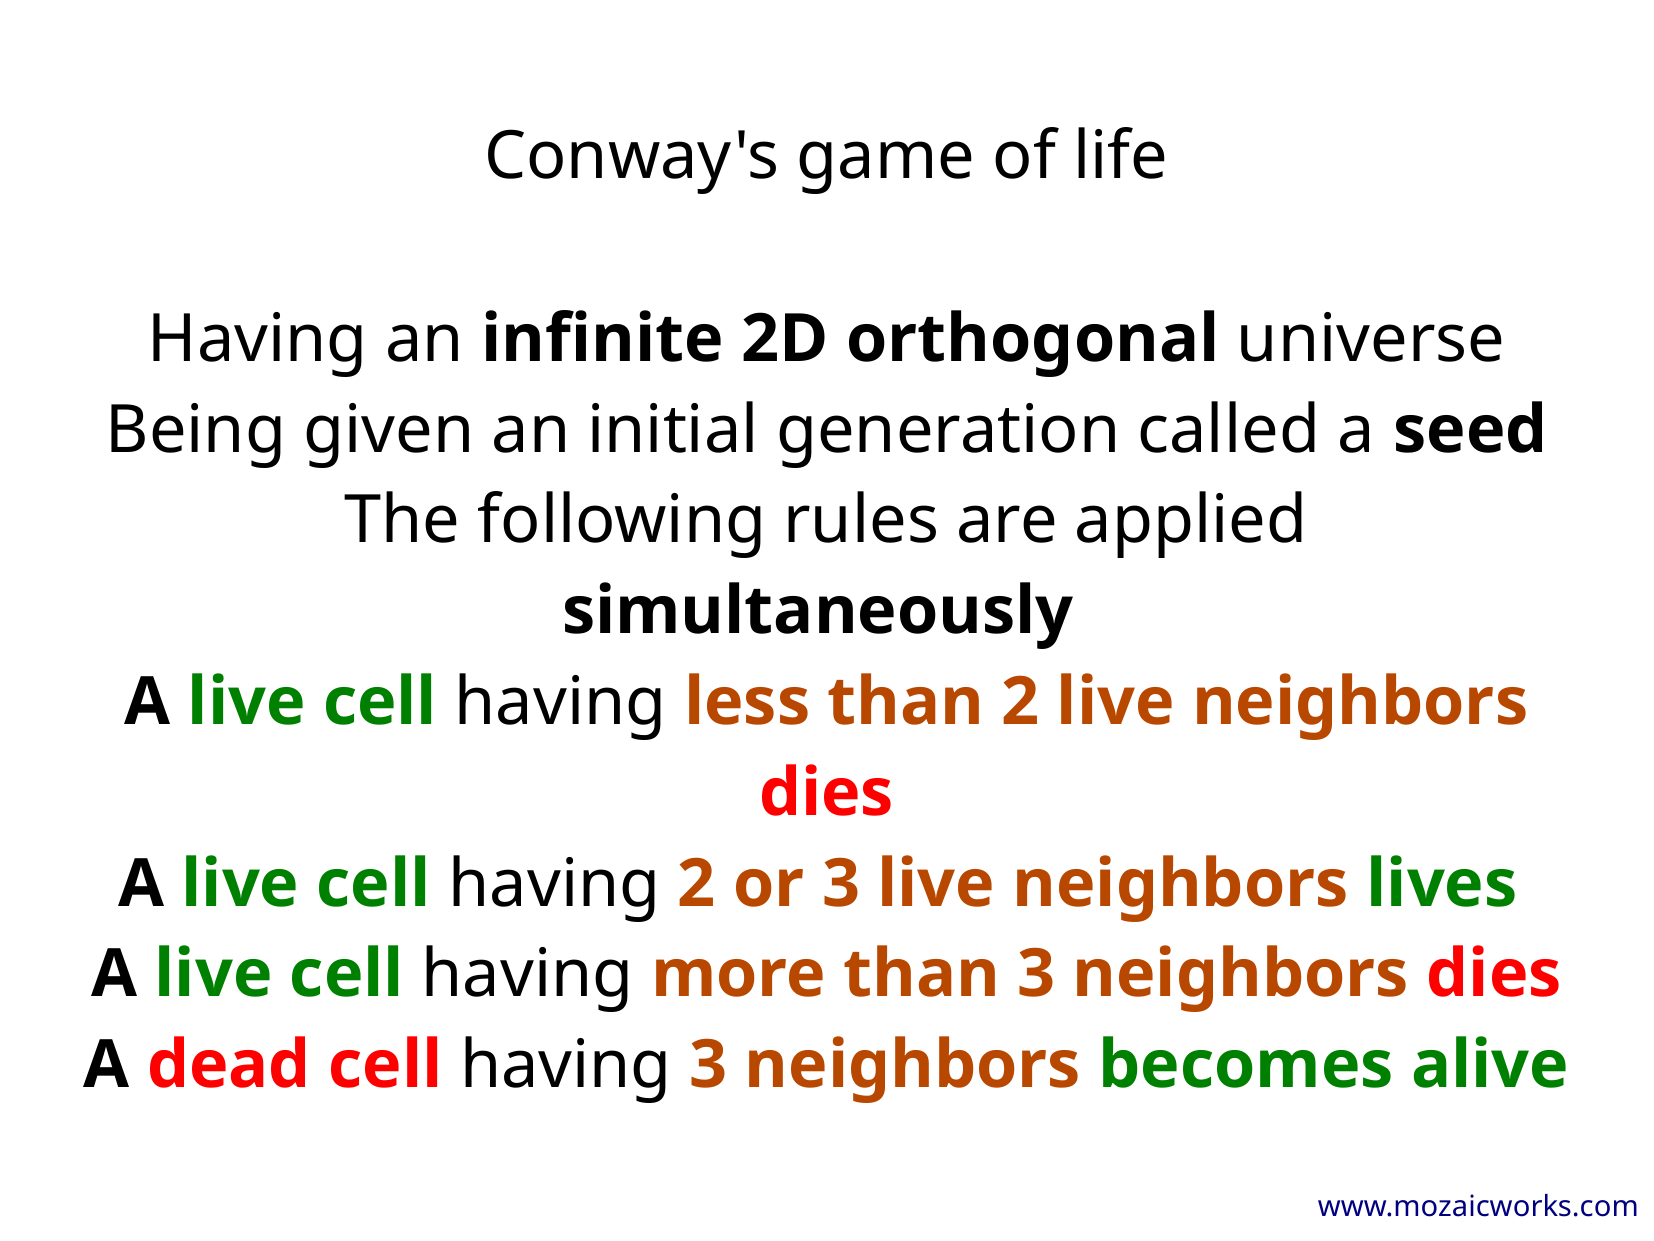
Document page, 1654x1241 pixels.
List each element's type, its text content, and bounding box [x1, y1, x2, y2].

subtitle Having an infinite 2D orthogonal universe Being given an initial generation called a seed The following rules are applied simultaneously A live cell having less than 2 live neighbors dies A live cell having 2 or 3 live neighbors lives A live cell having more than 3 neighbors dies A dead cell having 3 neighbors becomes alive [82, 290, 1571, 1109]
title Conway's game of life [82, 49, 1571, 257]
text_box www.mozaicworks.com [0, 1178, 1654, 1241]
